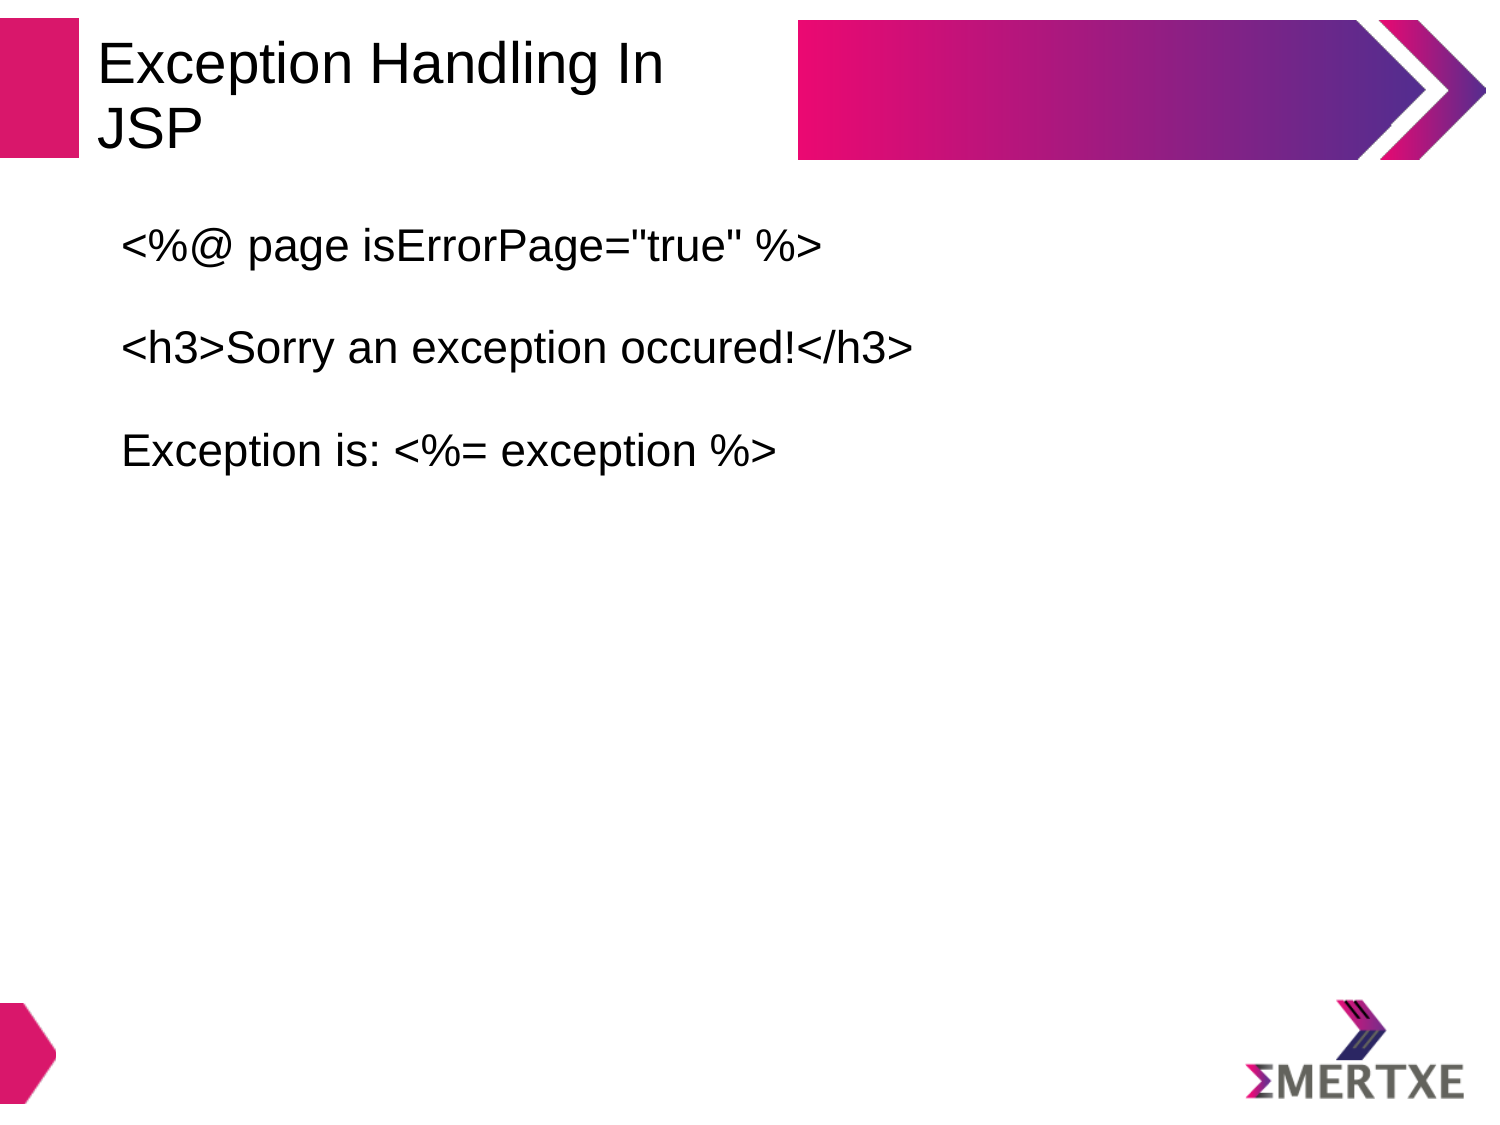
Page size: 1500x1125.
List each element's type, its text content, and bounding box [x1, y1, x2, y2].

text_box Exception Handling In JSP [82, 23, 745, 169]
picture [798, 20, 1486, 160]
picture [1245, 996, 1465, 1099]
text_box <%@ page isErrorPage="true" %> <h3>Sorry an exception occured!</h3> Exception is: <%= exception %> [106, 212, 1205, 484]
